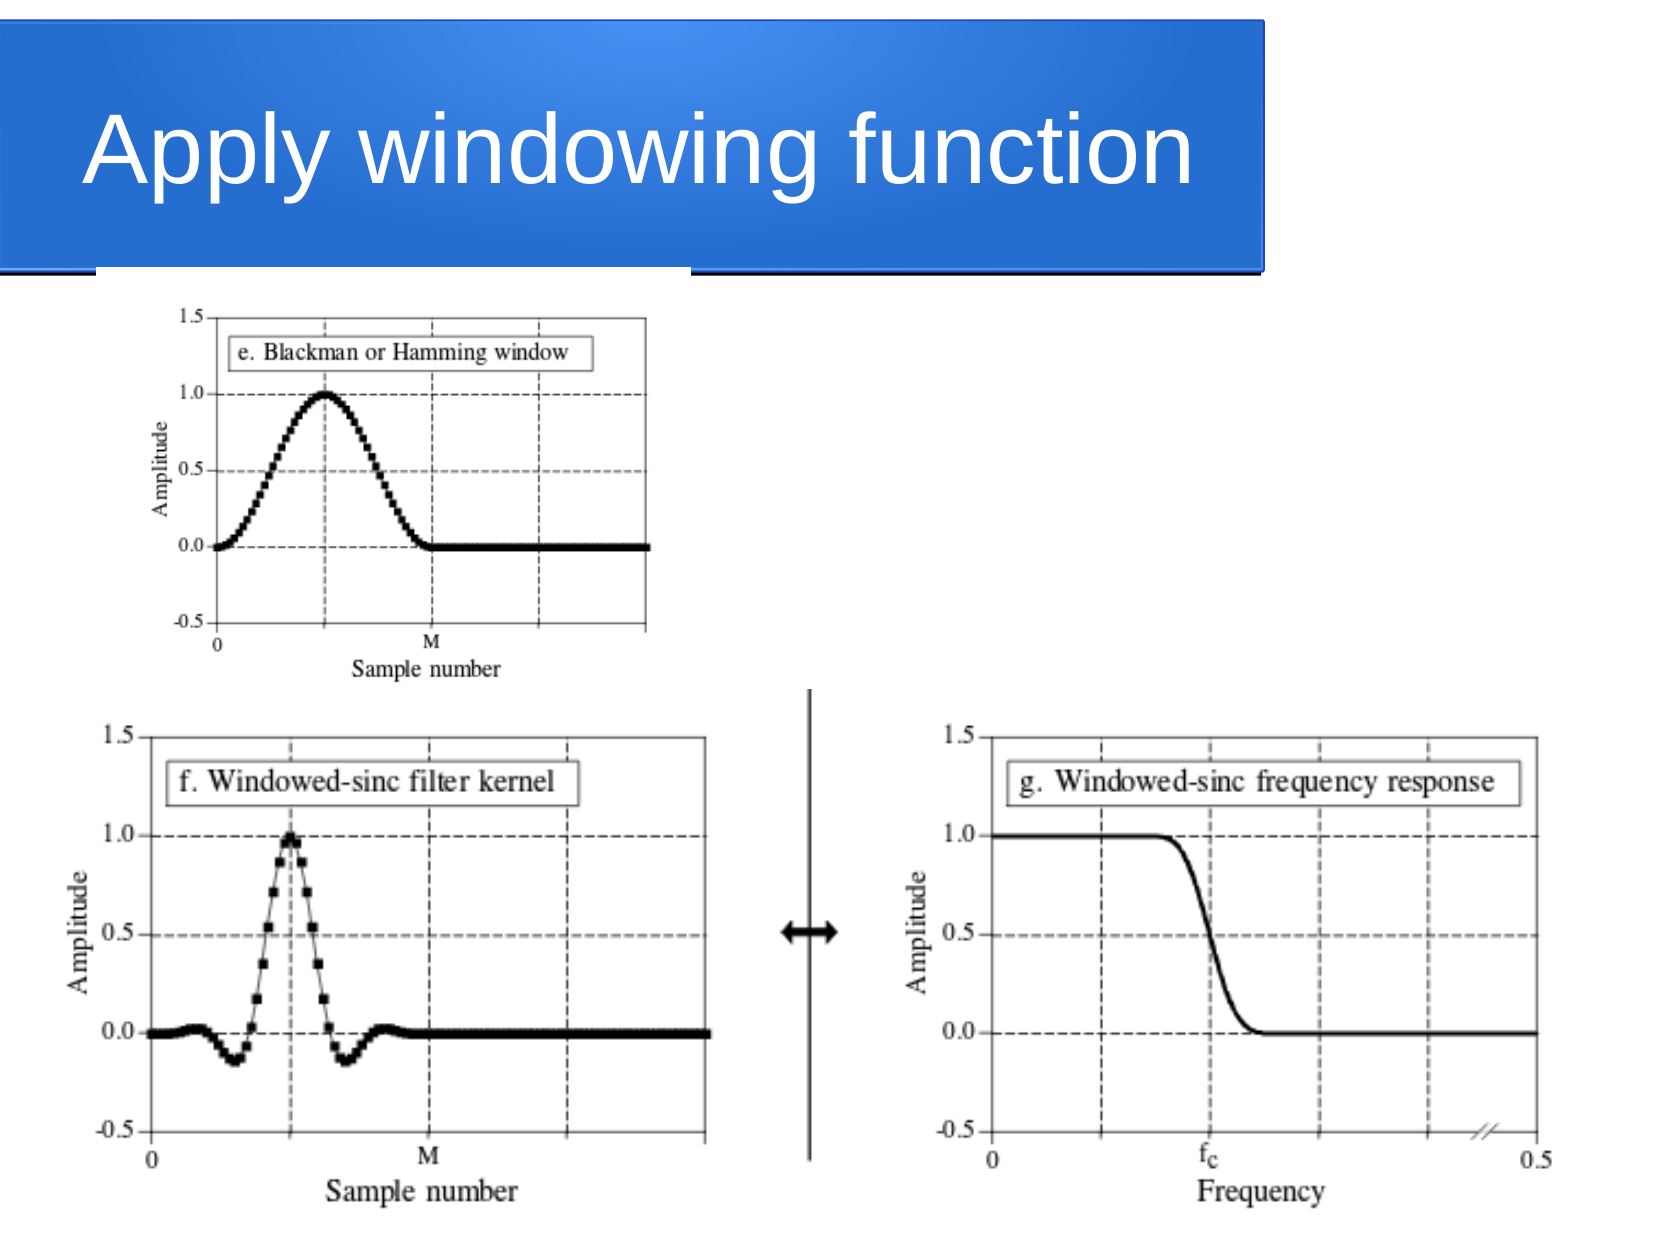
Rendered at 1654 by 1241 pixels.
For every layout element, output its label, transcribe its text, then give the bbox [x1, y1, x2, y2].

picture [61, 267, 1576, 1216]
title Apply windowing function [82, 47, 1235, 252]
